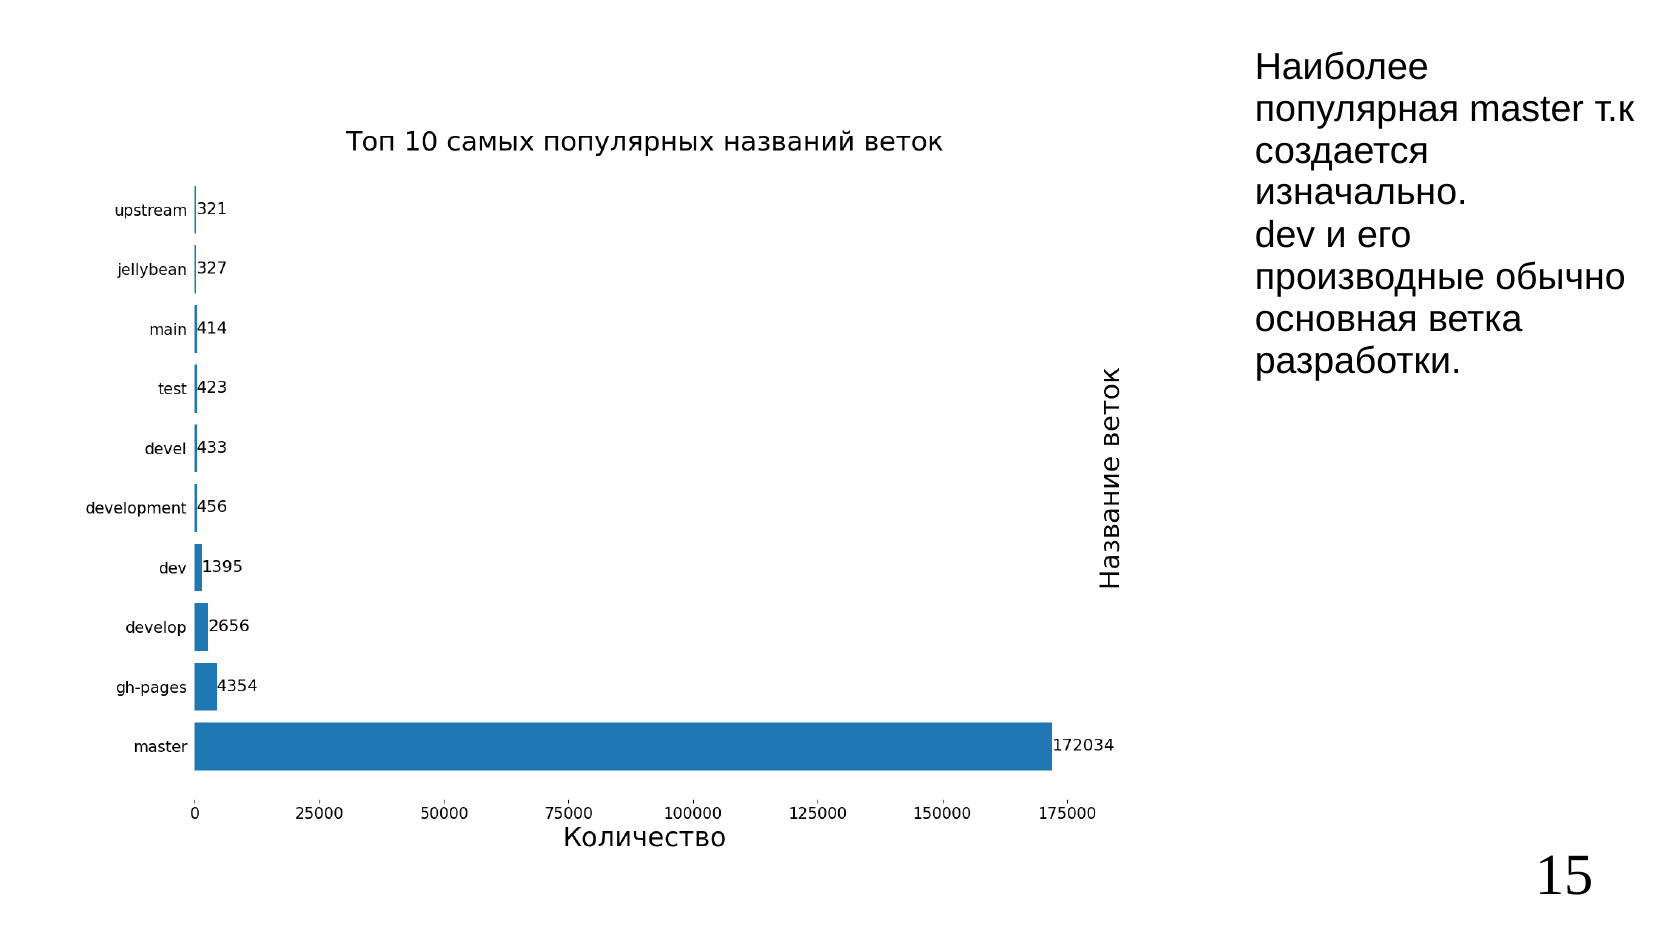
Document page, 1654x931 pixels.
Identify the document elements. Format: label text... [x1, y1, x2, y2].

text_box Наиболее популярная master т.к создается изначально. dev и его производные обычно основная ветка разработки. [1240, 37, 1654, 473]
title <number> [1181, 797, 1654, 931]
picture [49, 56, 1211, 891]
